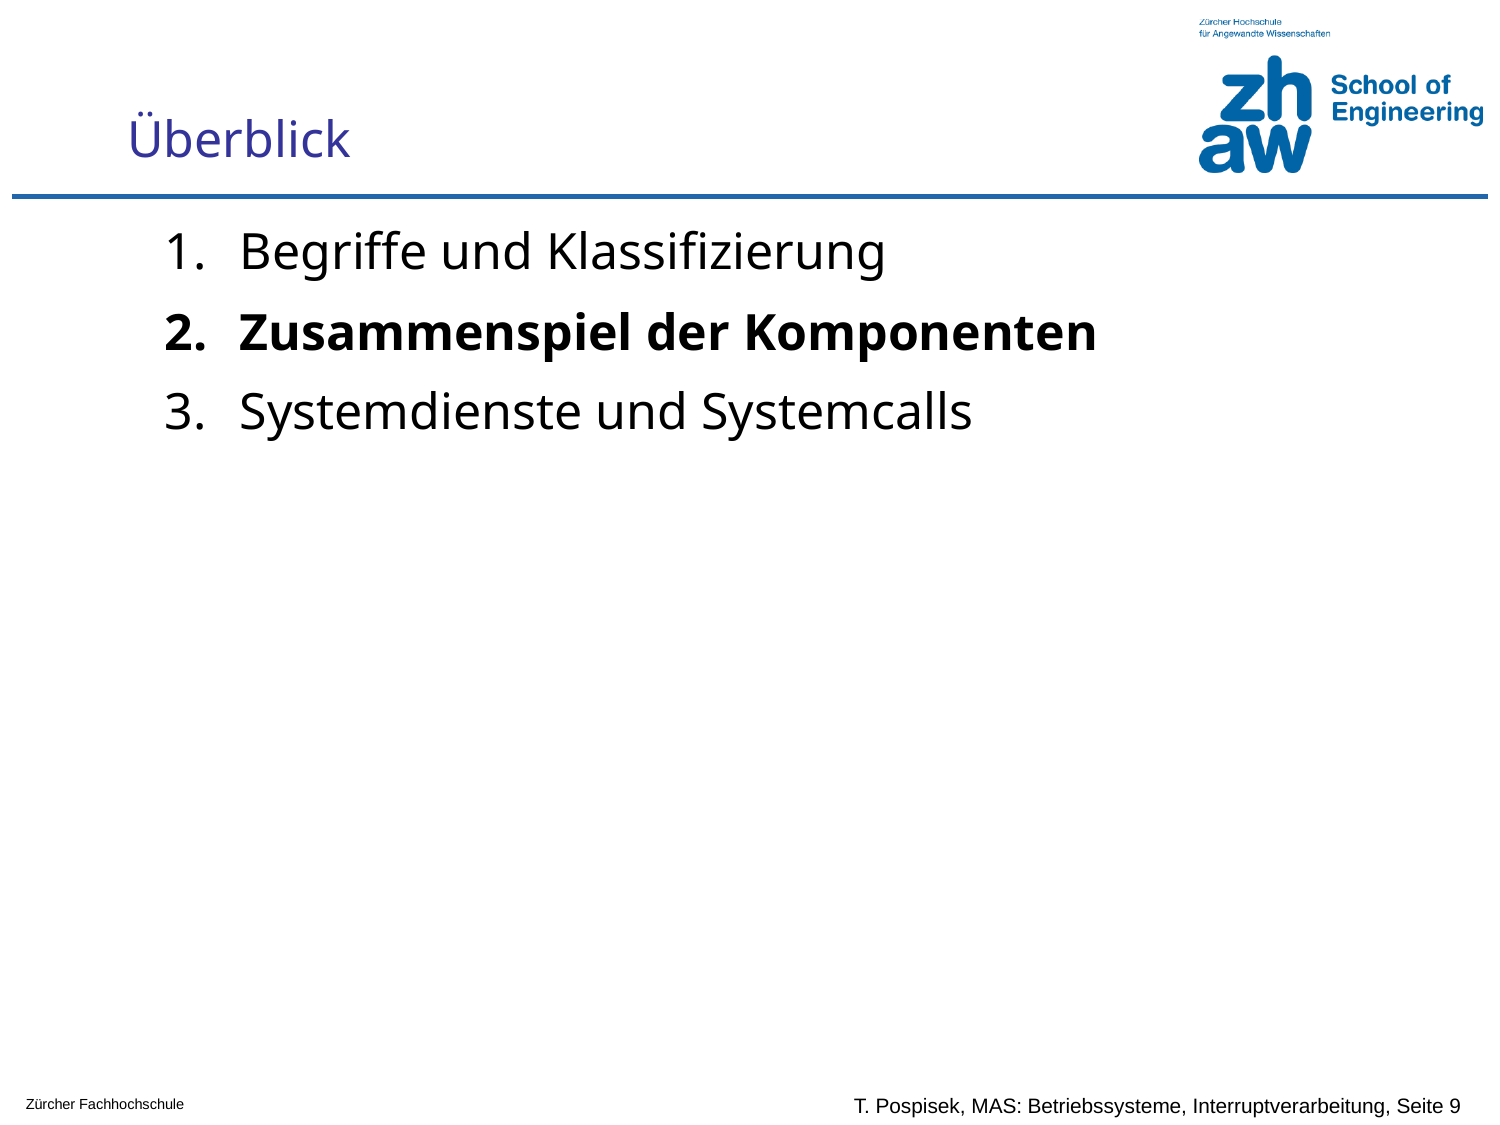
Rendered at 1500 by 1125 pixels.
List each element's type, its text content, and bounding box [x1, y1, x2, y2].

picture [1199, 19, 1483, 173]
title Überblick [112, 50, 1391, 175]
text_box Begriffe und Klassifizierung Zusammenspiel der Komponenten Systemdienste und Systemcalls [149, 212, 1363, 988]
